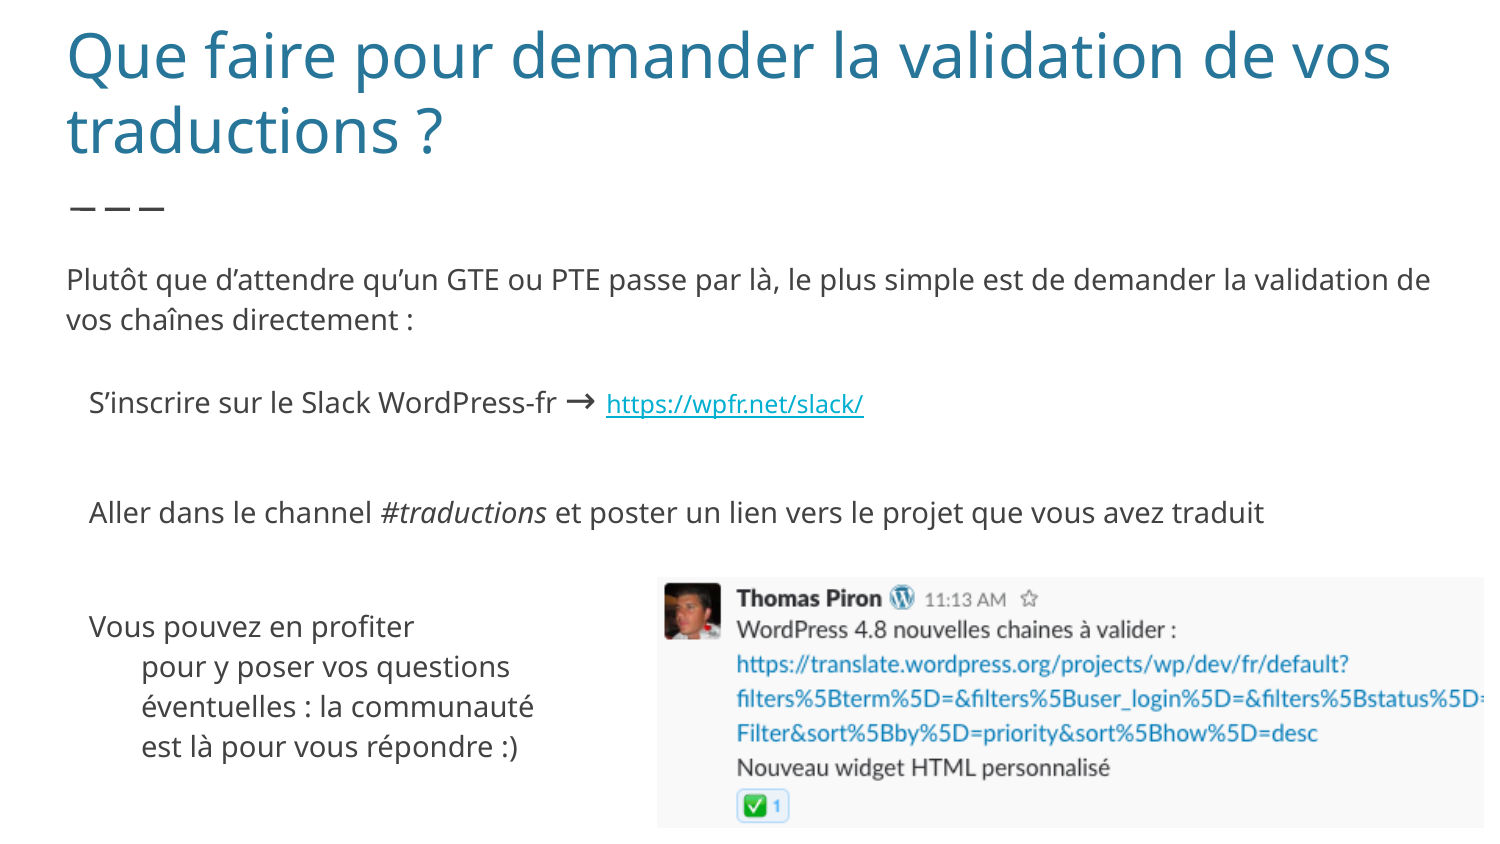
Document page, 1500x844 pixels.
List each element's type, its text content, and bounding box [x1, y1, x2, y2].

title Que faire pour demander la validation de vos traductions ? [51, 61, 1449, 182]
text_box Plutôt que d’attendre qu’un GTE ou PTE passe par là, le plus simple est de demander la validation de vos chaînes directement : S’inscrire sur le Slack WordPress-fr → https://wpfr.net/slack/ Aller dans le channel #traductions et poster un lien vers le projet que vous avez traduit Vous pouvez en profiter pour y poser vos questions éventuelles : la communauté est là pour vous répondre :) [51, 240, 1449, 750]
picture [657, 577, 1484, 828]
